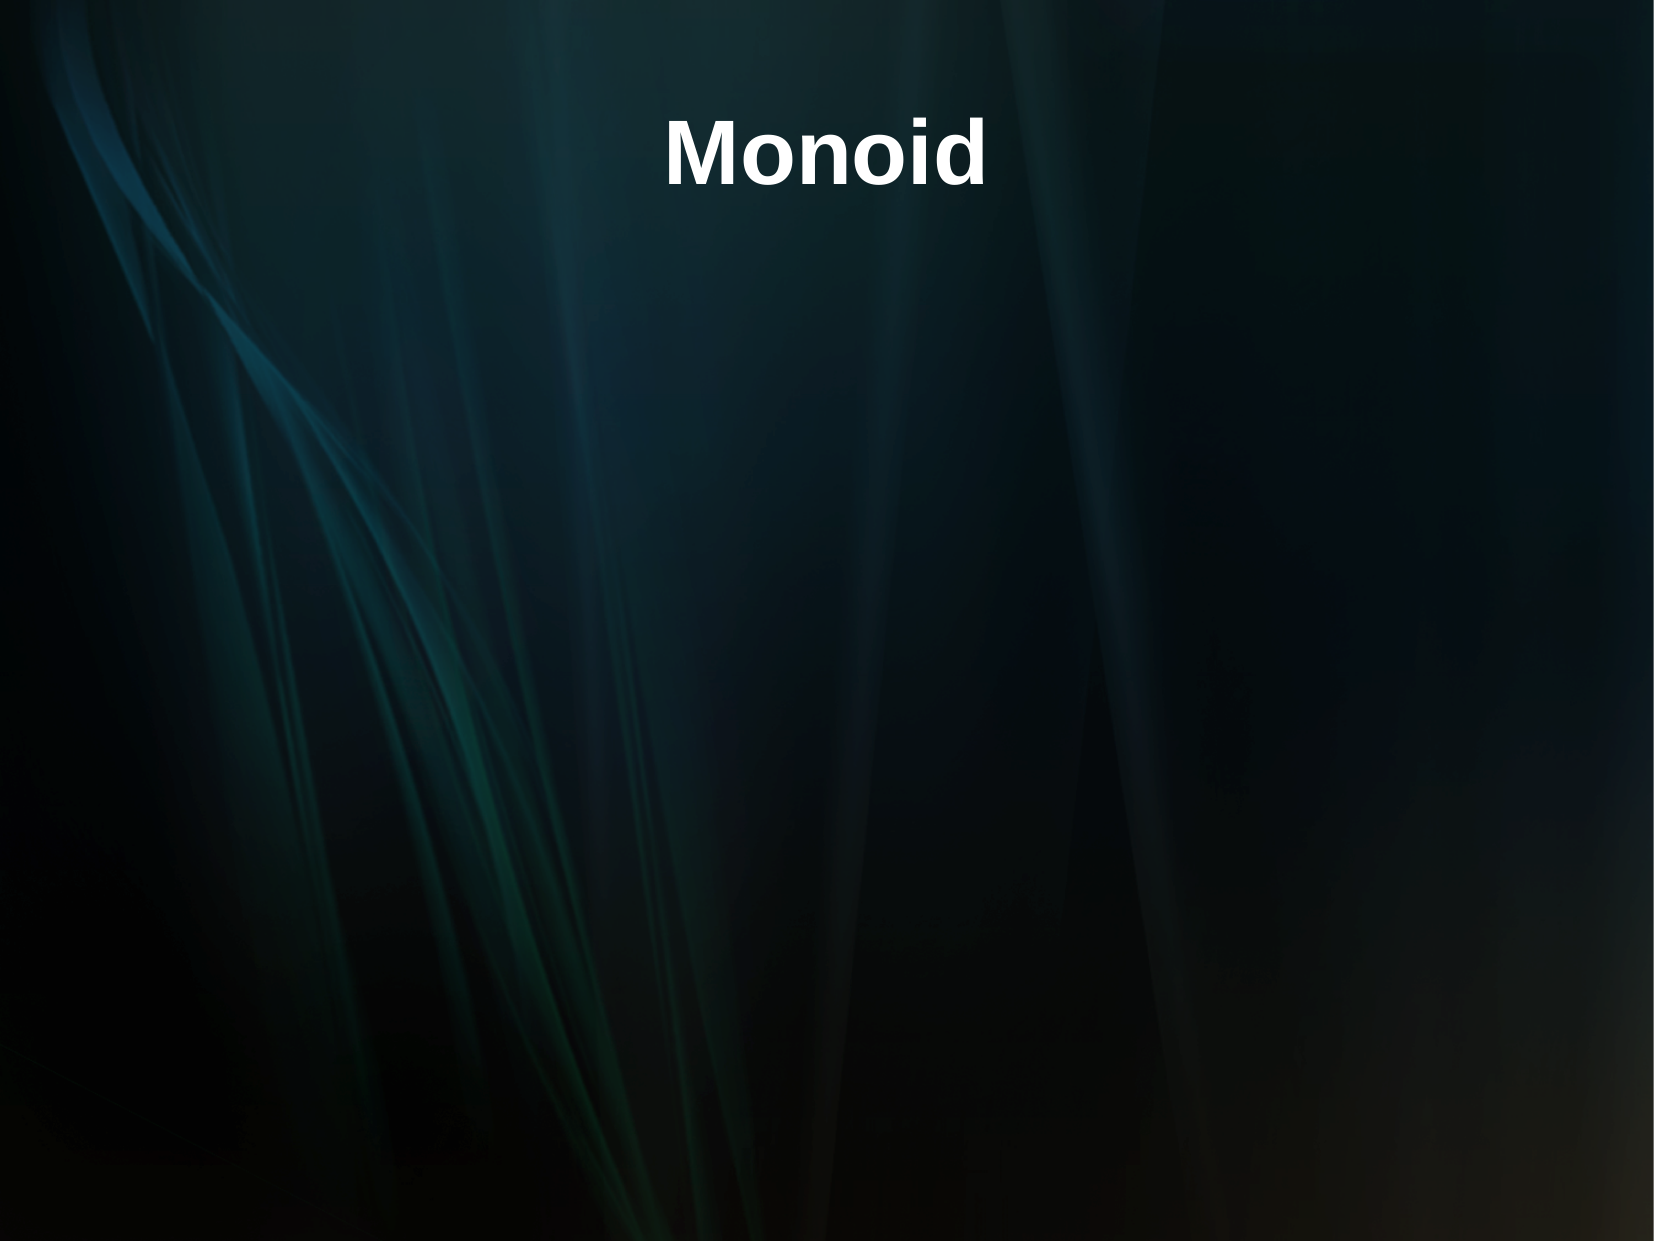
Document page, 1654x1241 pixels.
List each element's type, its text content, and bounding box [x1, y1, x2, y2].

title Monoid [82, 49, 1571, 257]
picture [0, 0, 1654, 1241]
